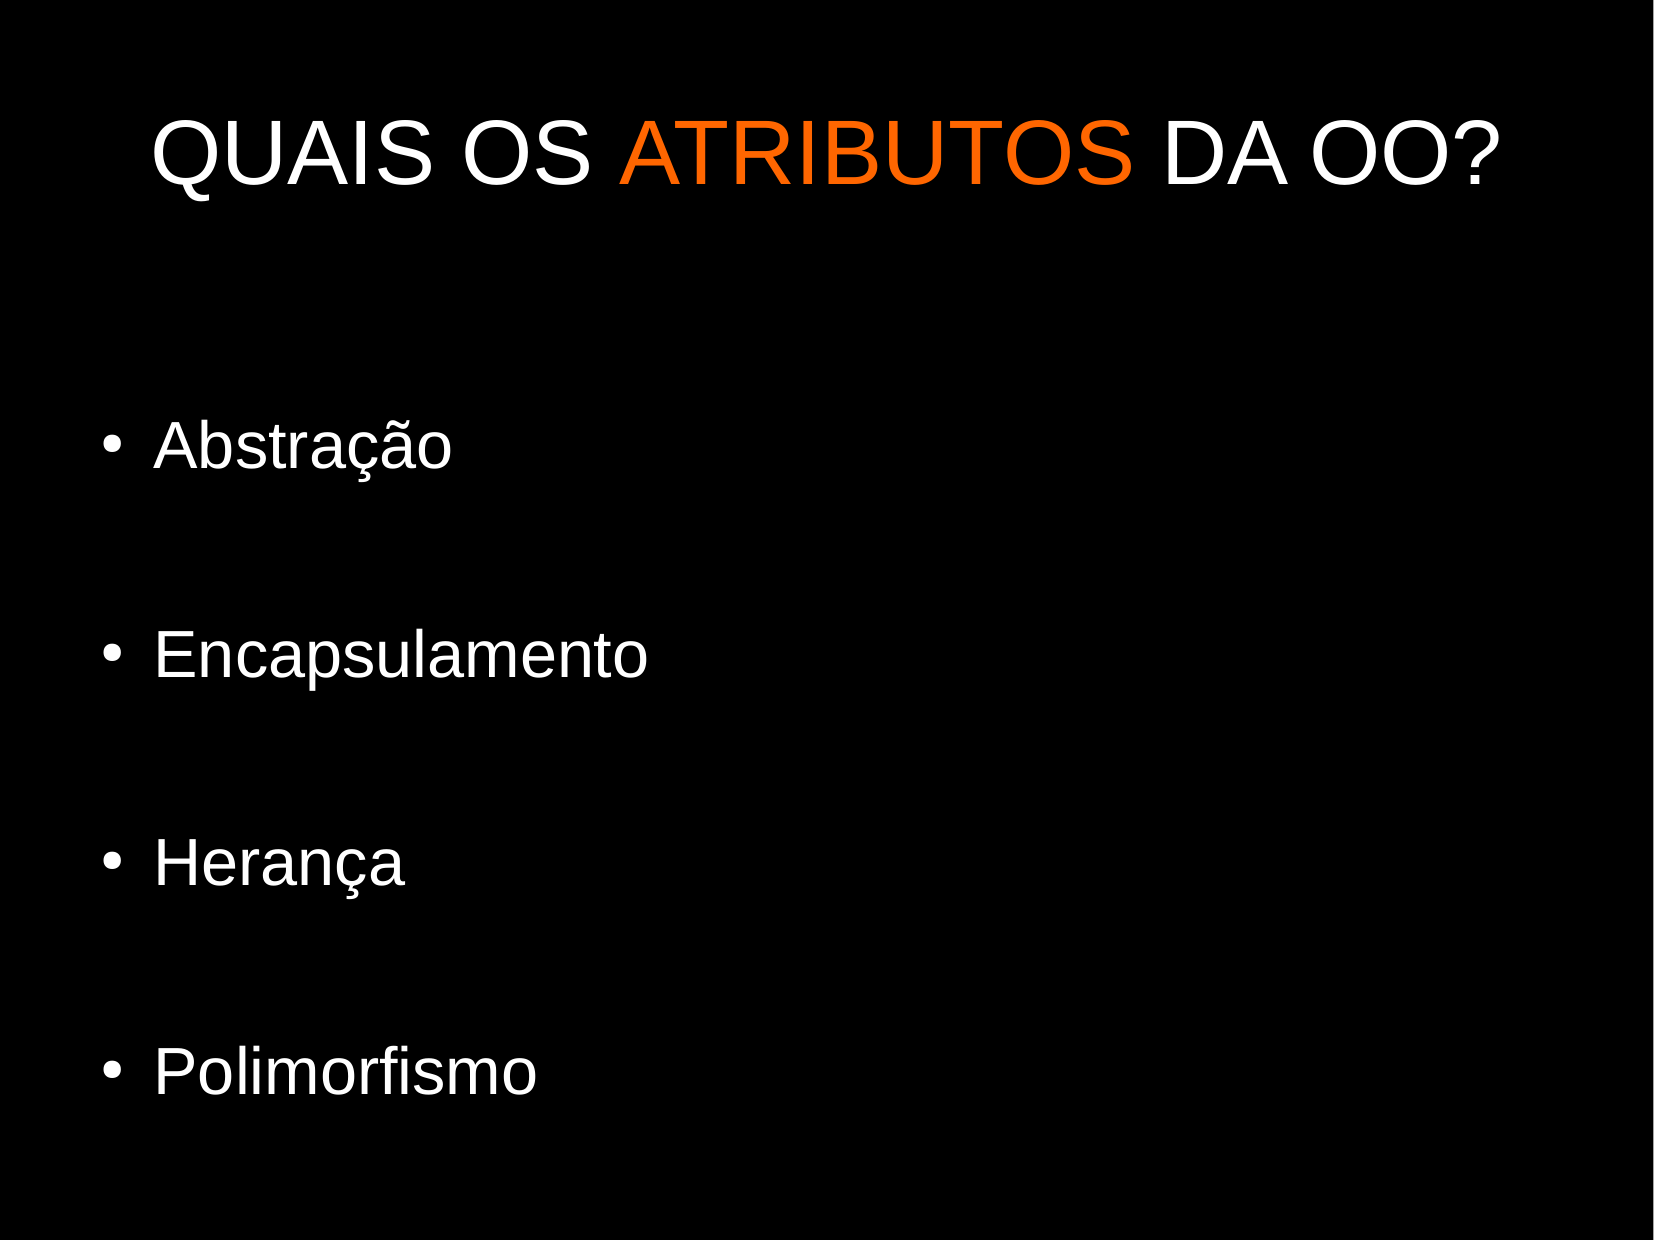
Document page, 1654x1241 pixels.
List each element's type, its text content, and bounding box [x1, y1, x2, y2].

title QUAIS OS ATRIBUTOS DA OO? [82, 49, 1571, 257]
list Abstração Encapsulamento Herança Polimorfismo [82, 408, 1571, 1128]
